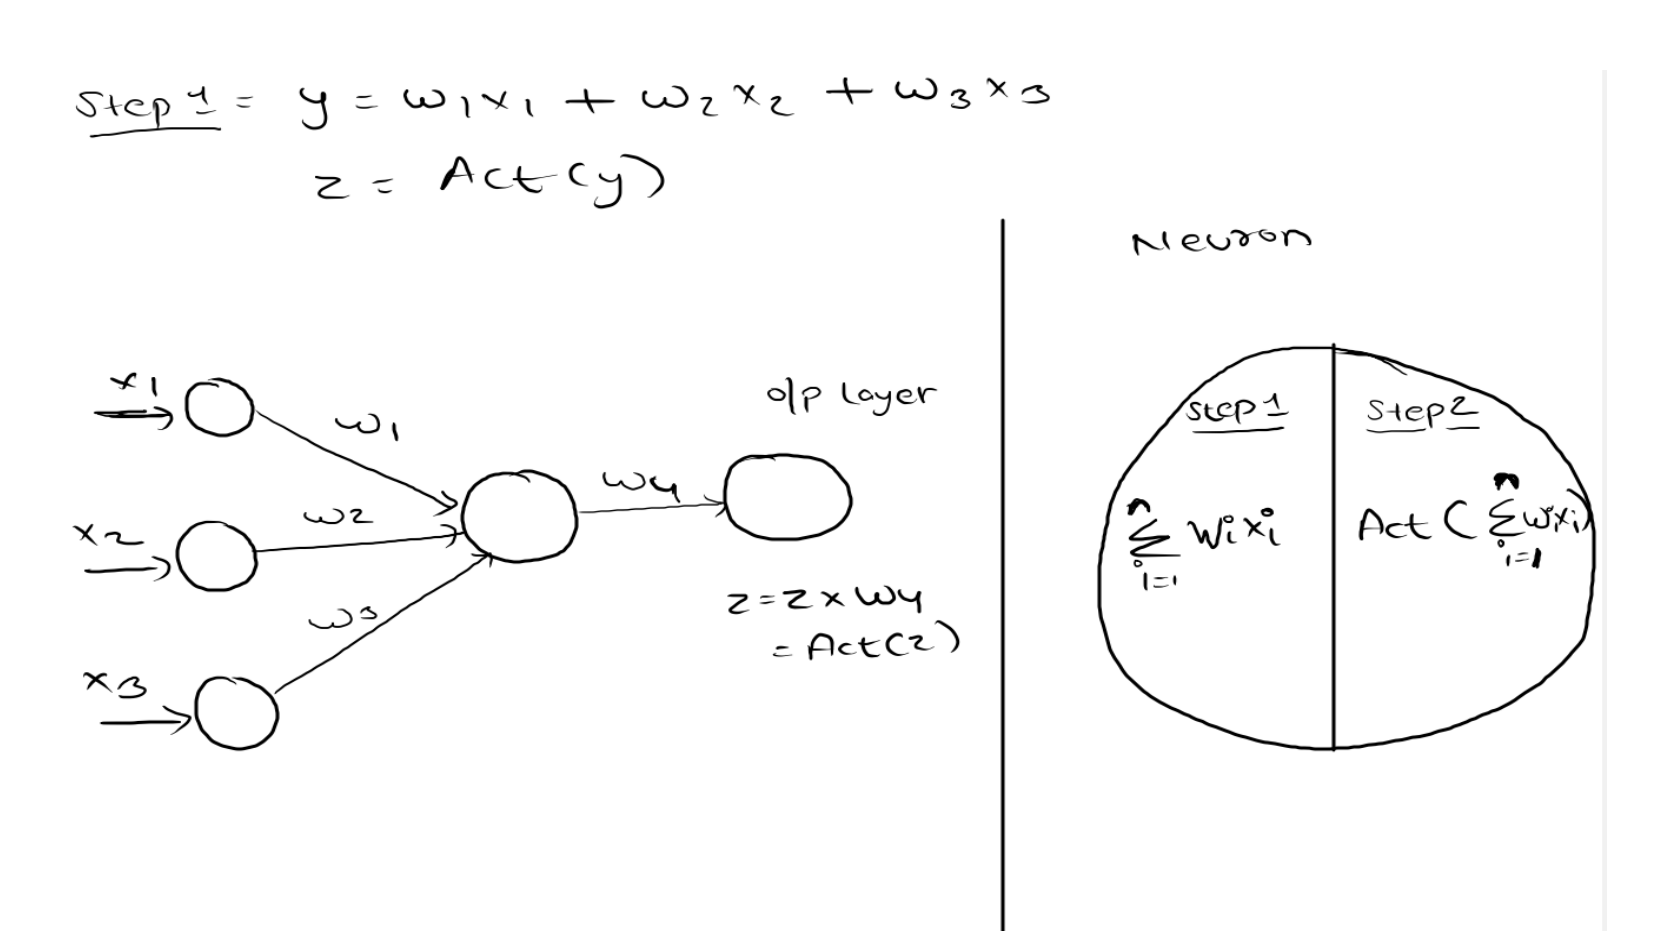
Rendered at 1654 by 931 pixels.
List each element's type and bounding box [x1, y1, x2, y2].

picture [35, 70, 1607, 931]
